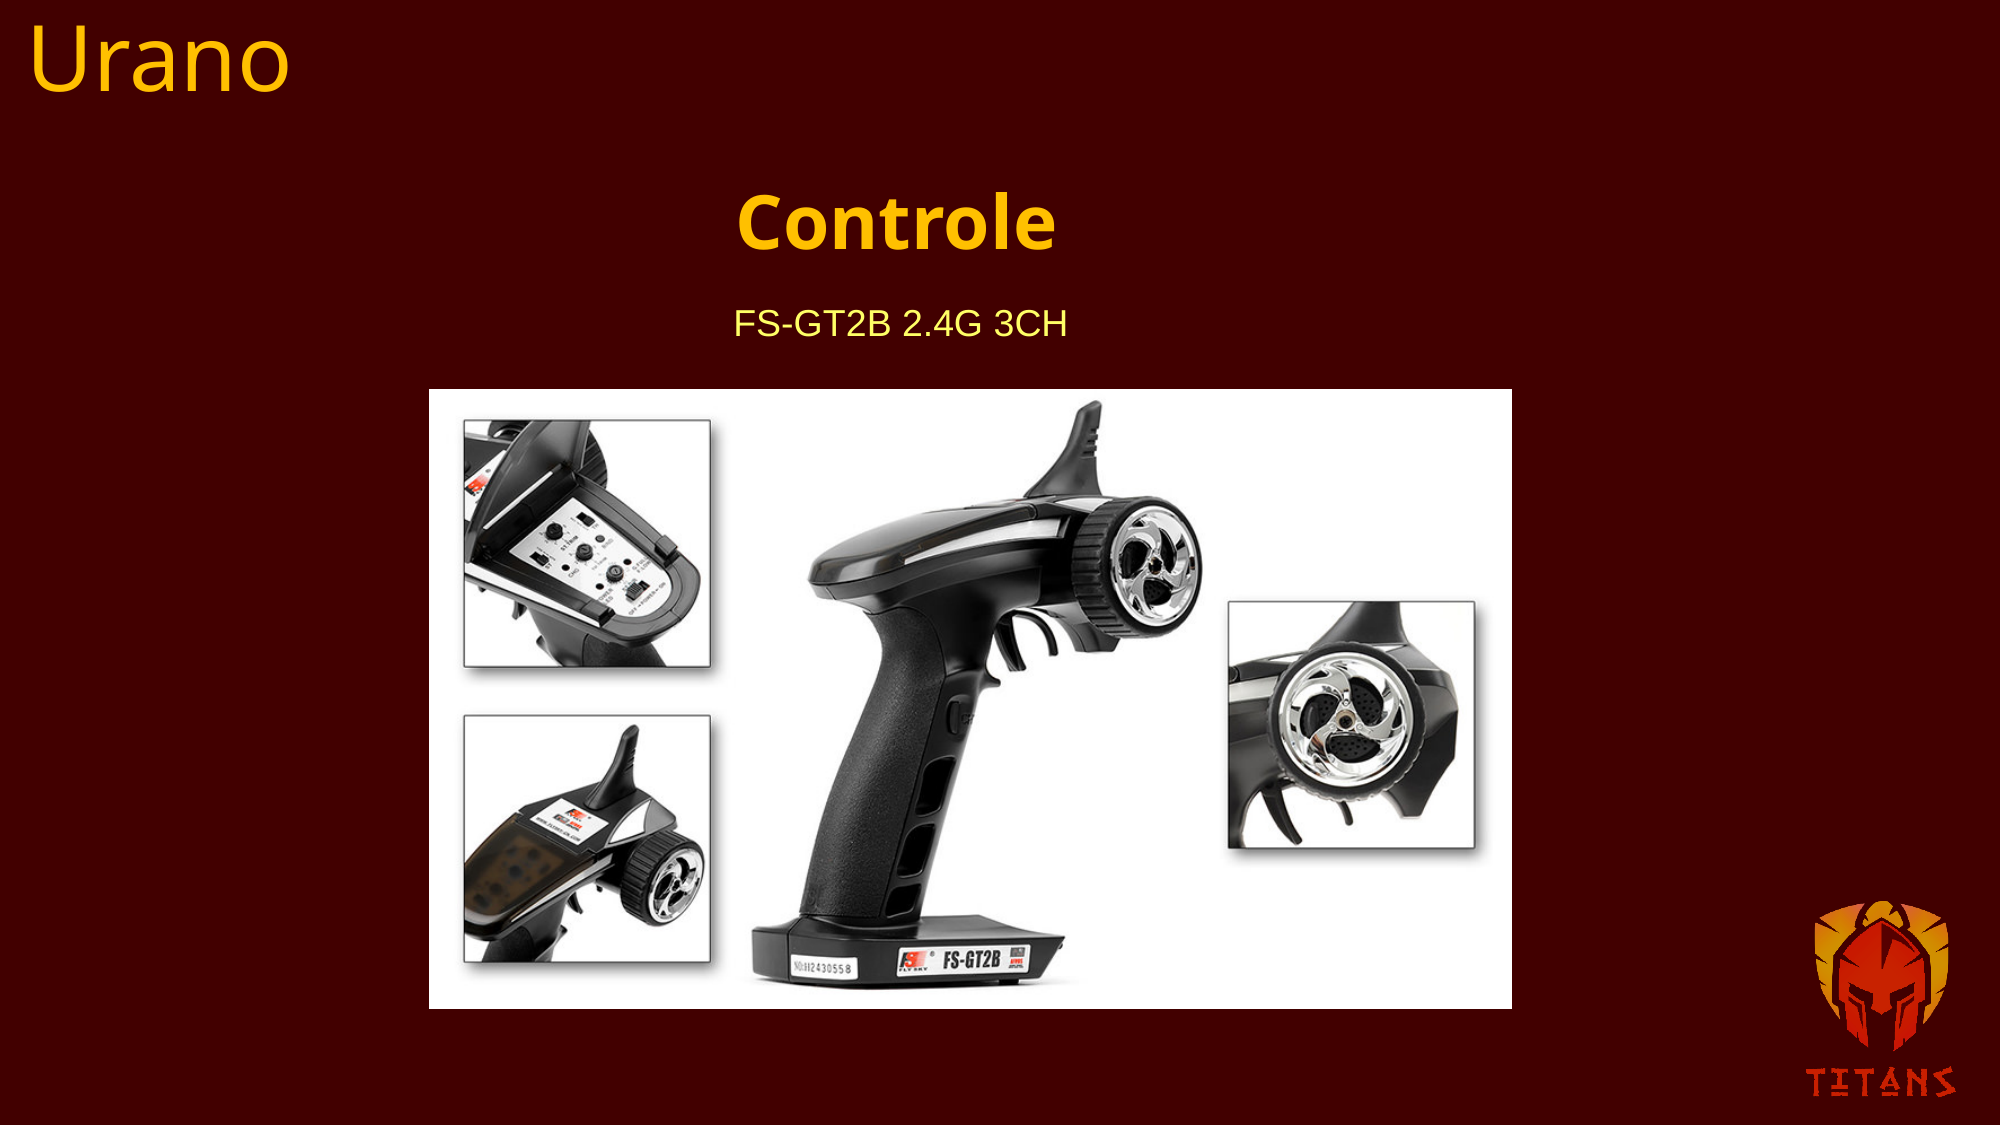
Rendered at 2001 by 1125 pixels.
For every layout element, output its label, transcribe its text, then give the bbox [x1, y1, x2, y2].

text_box FS-GT2B 2.4G 3CH [718, 295, 1359, 353]
picture [429, 389, 1512, 1009]
picture [1749, 888, 2000, 1125]
title Urano [11, 0, 1737, 171]
list Controle [720, 136, 1567, 272]
